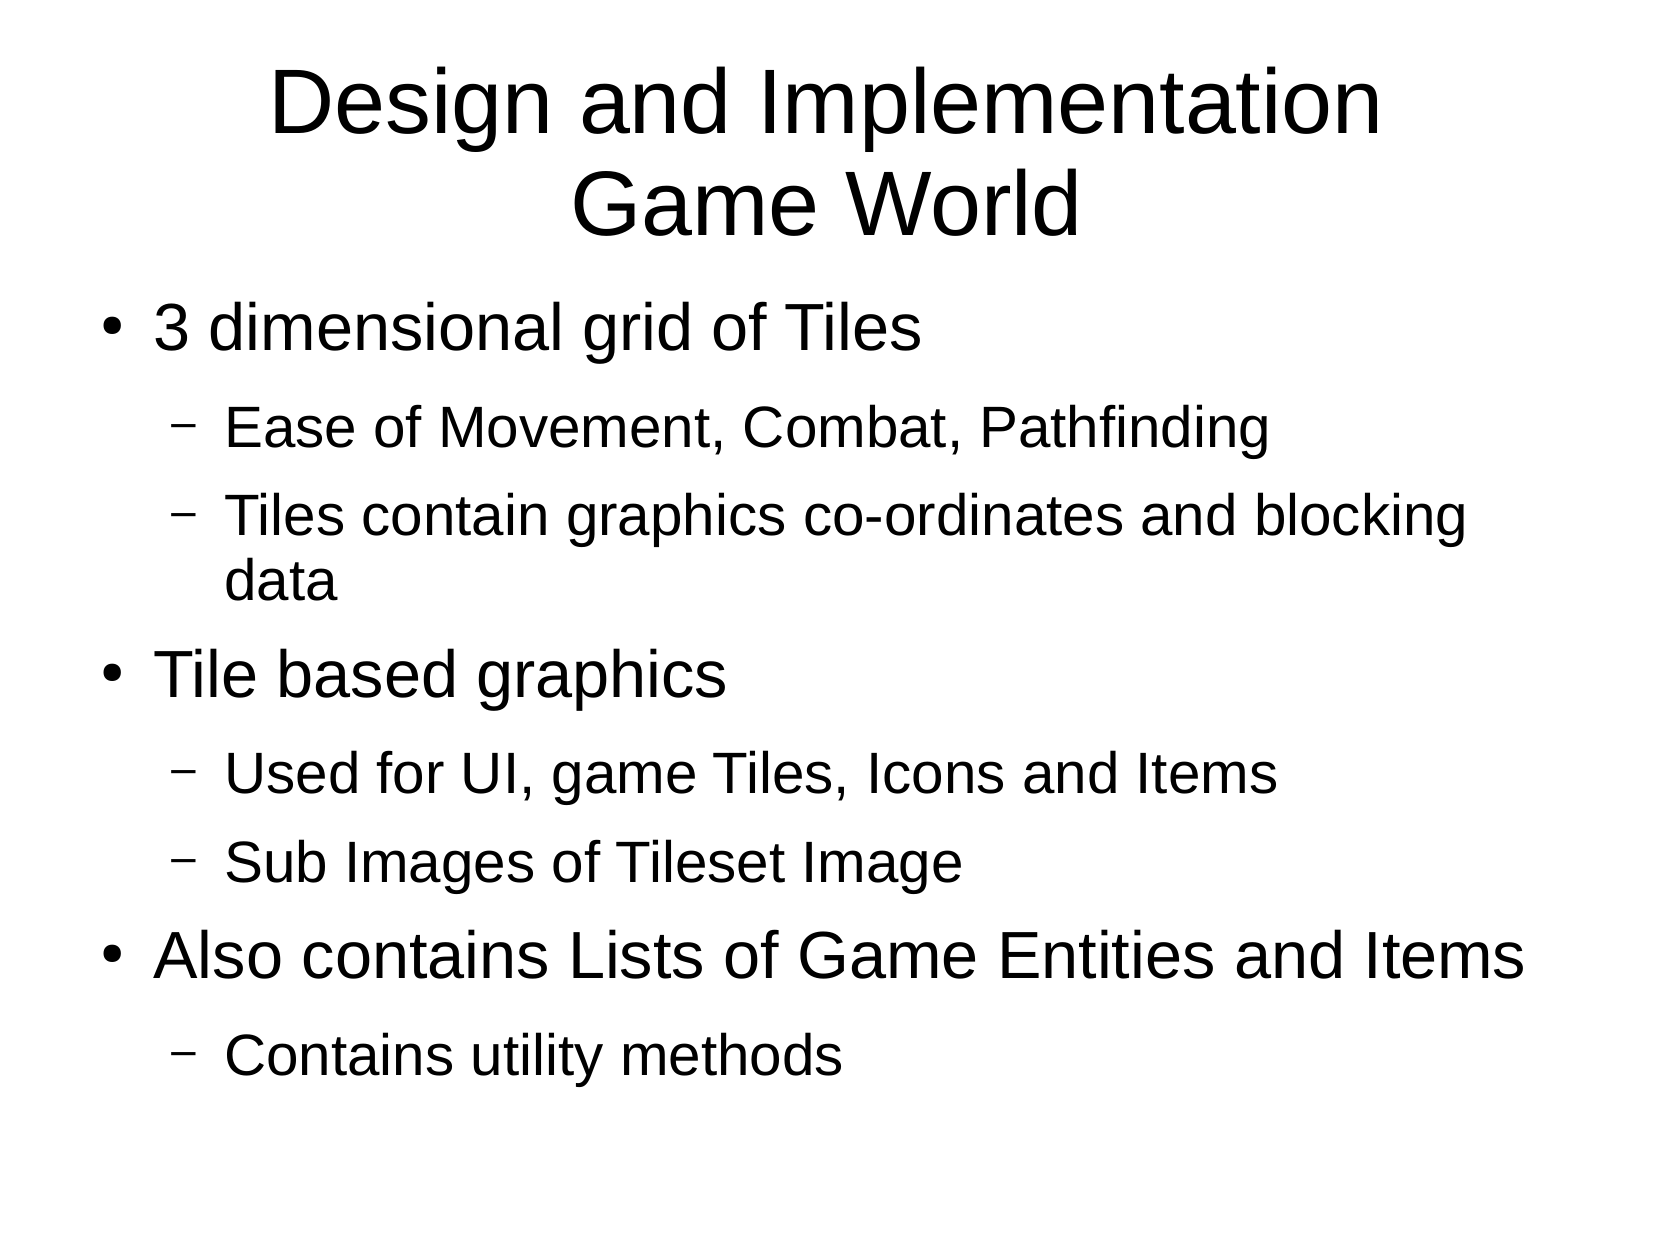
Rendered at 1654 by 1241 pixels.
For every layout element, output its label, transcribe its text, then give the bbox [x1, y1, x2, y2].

title Design and Implementation Game World [82, 49, 1571, 257]
list 3 dimensional grid of Tiles Ease of Movement, Combat, Pathfinding Tiles contain graphics co-ordinates and blocking data Tile based graphics Used for UI, game Tiles, Icons and Items Sub Images of Tileset Image Also contains Lists of Game Entities and Items Contains utility methods [82, 290, 1571, 1109]
